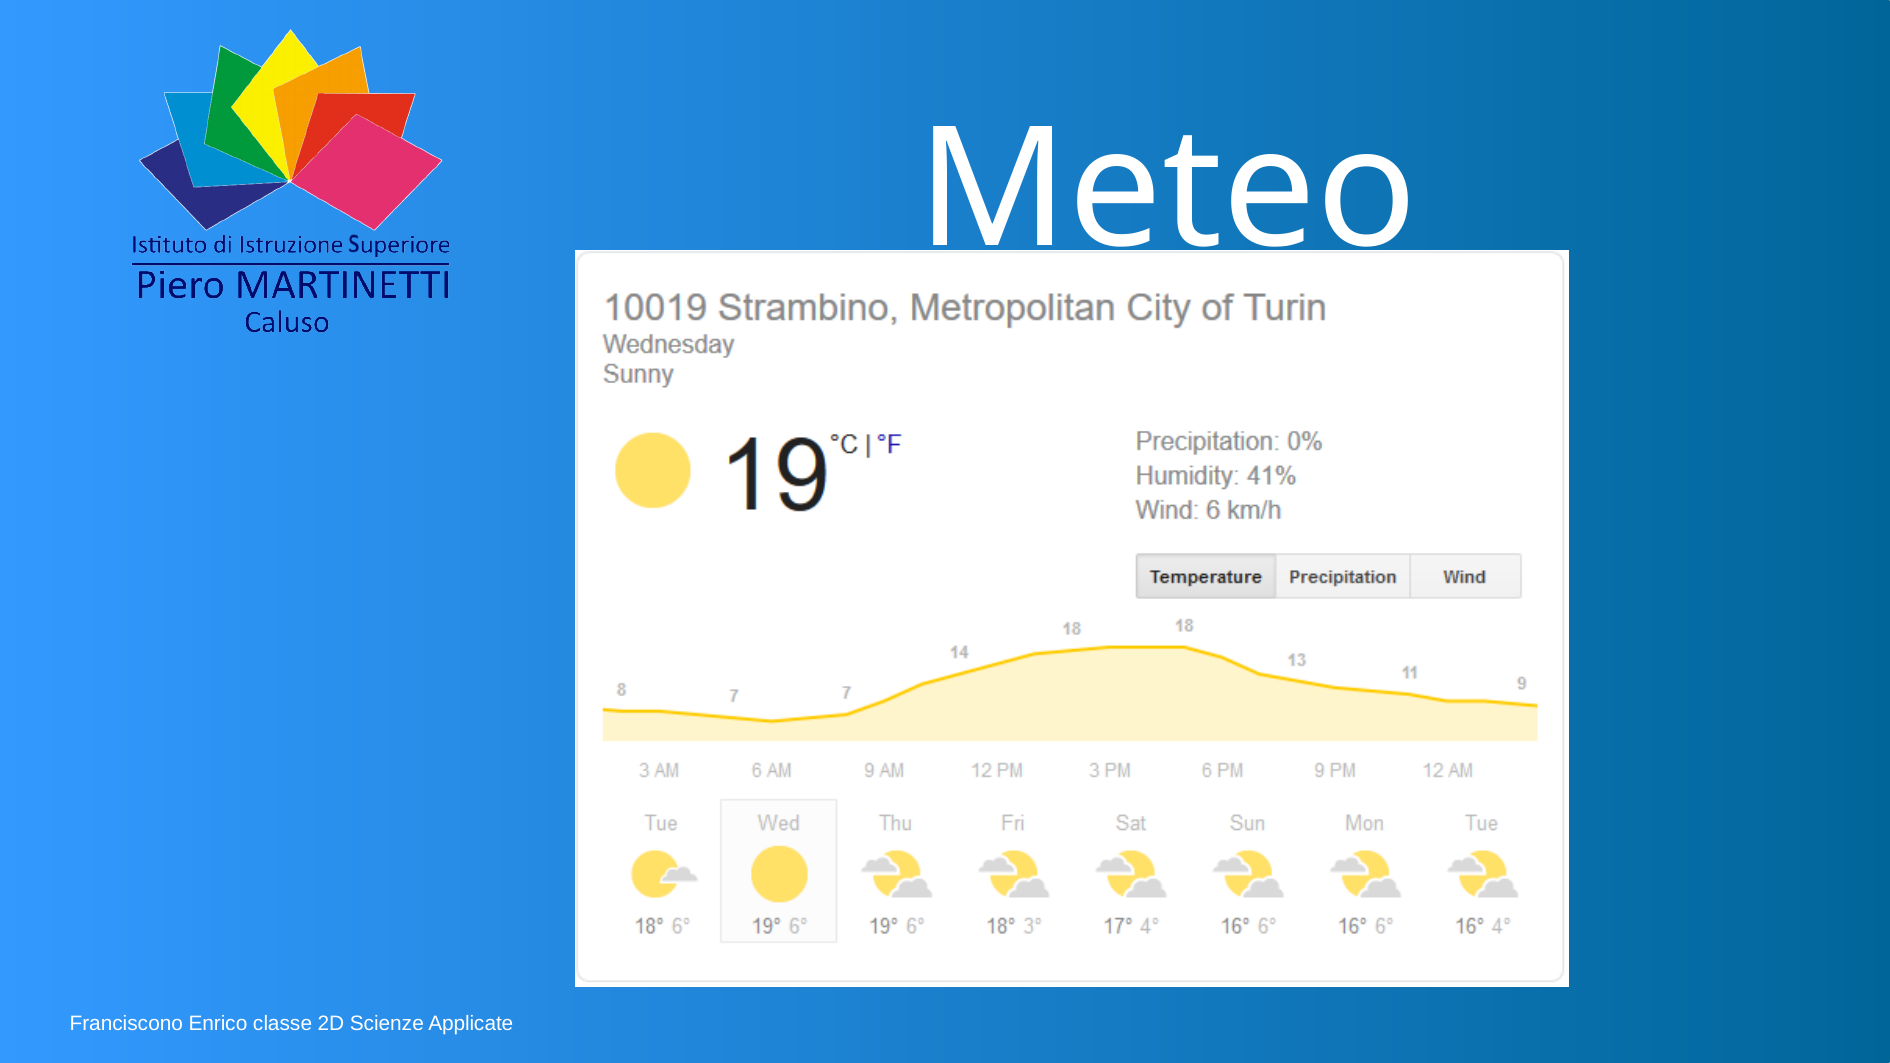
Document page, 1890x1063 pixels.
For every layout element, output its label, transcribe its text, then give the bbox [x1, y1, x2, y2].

text_box Franciscono Enrico classe 2D Scienze Applicate [54, 1004, 628, 1063]
picture [0, 23, 1569, 987]
text_box Meteo [591, 59, 1760, 268]
